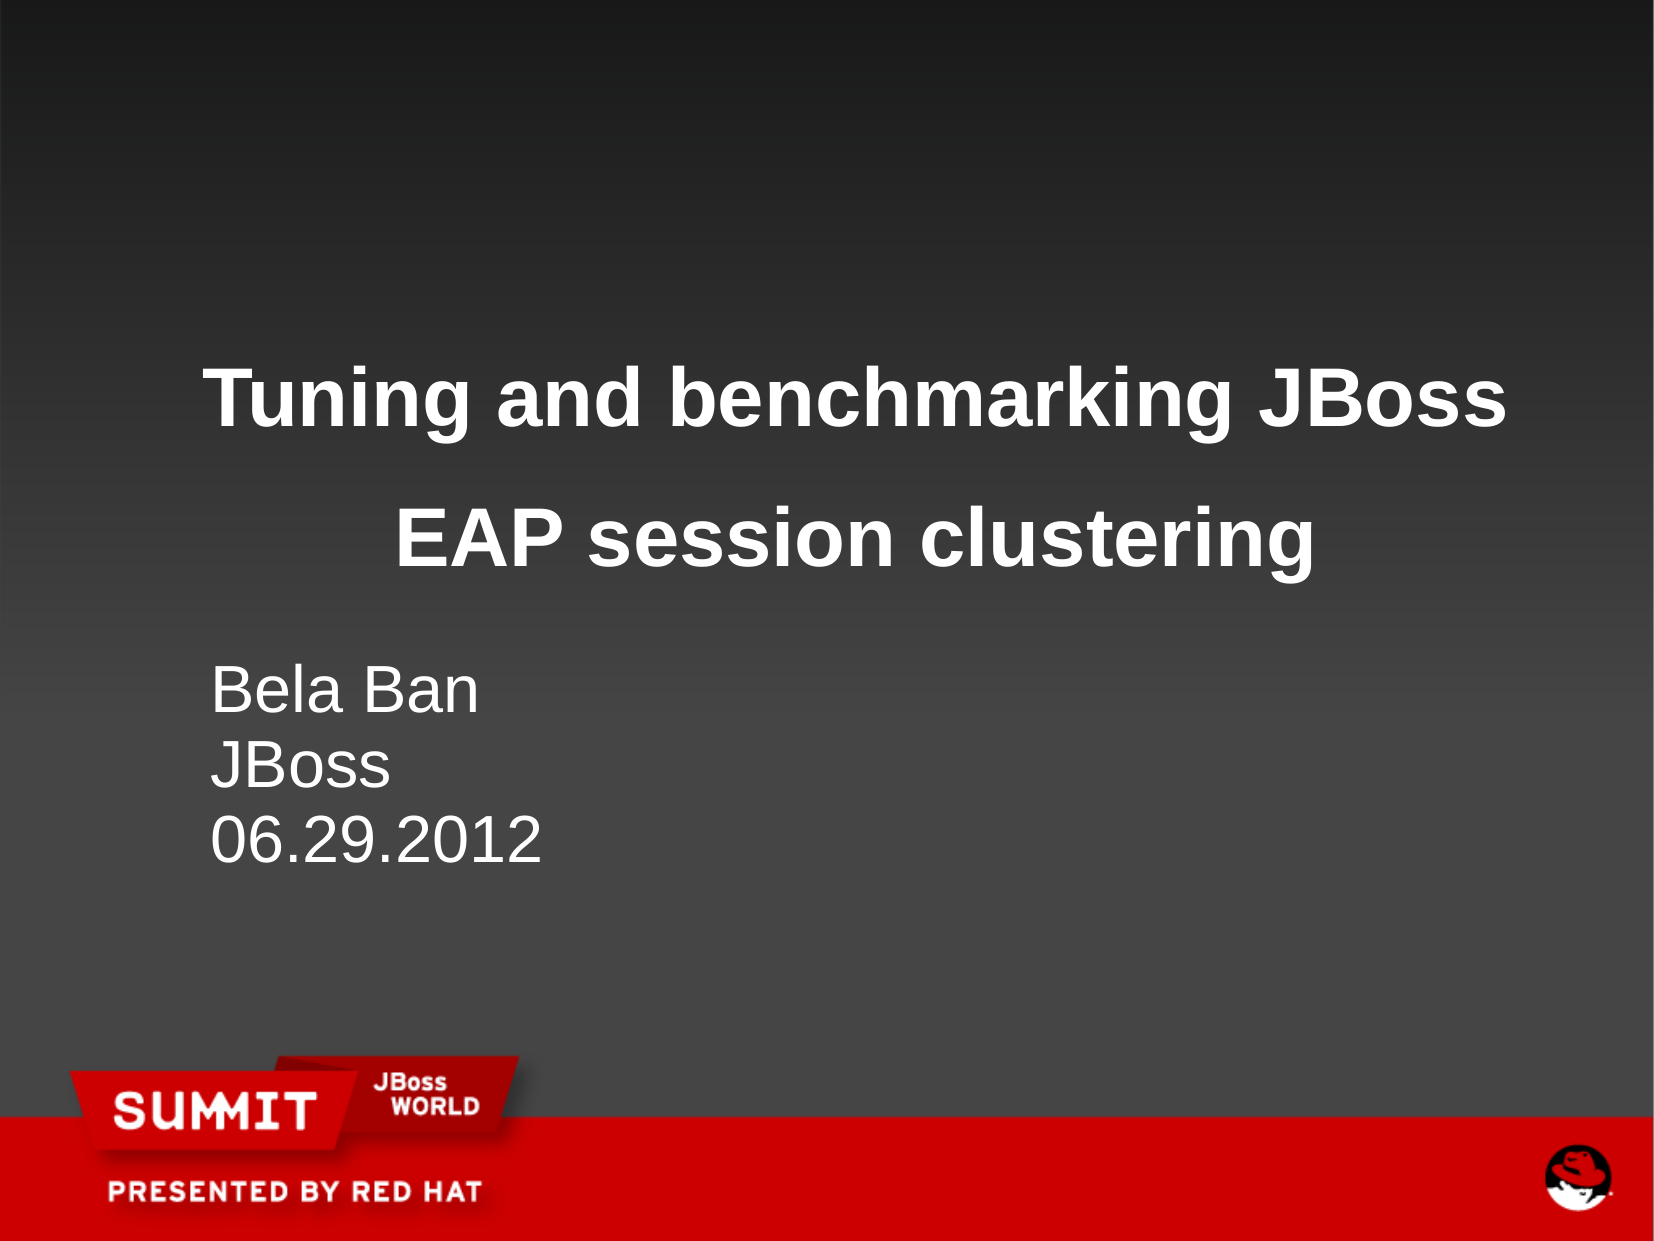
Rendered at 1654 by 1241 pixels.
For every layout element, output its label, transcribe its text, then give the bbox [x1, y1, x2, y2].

text_box Bela Ban JBoss 06.29.2012 [195, 607, 1388, 847]
picture [0, 0, 1654, 1241]
text_box Tuning and benchmarking JBoss EAP session clustering [187, 297, 1538, 657]
